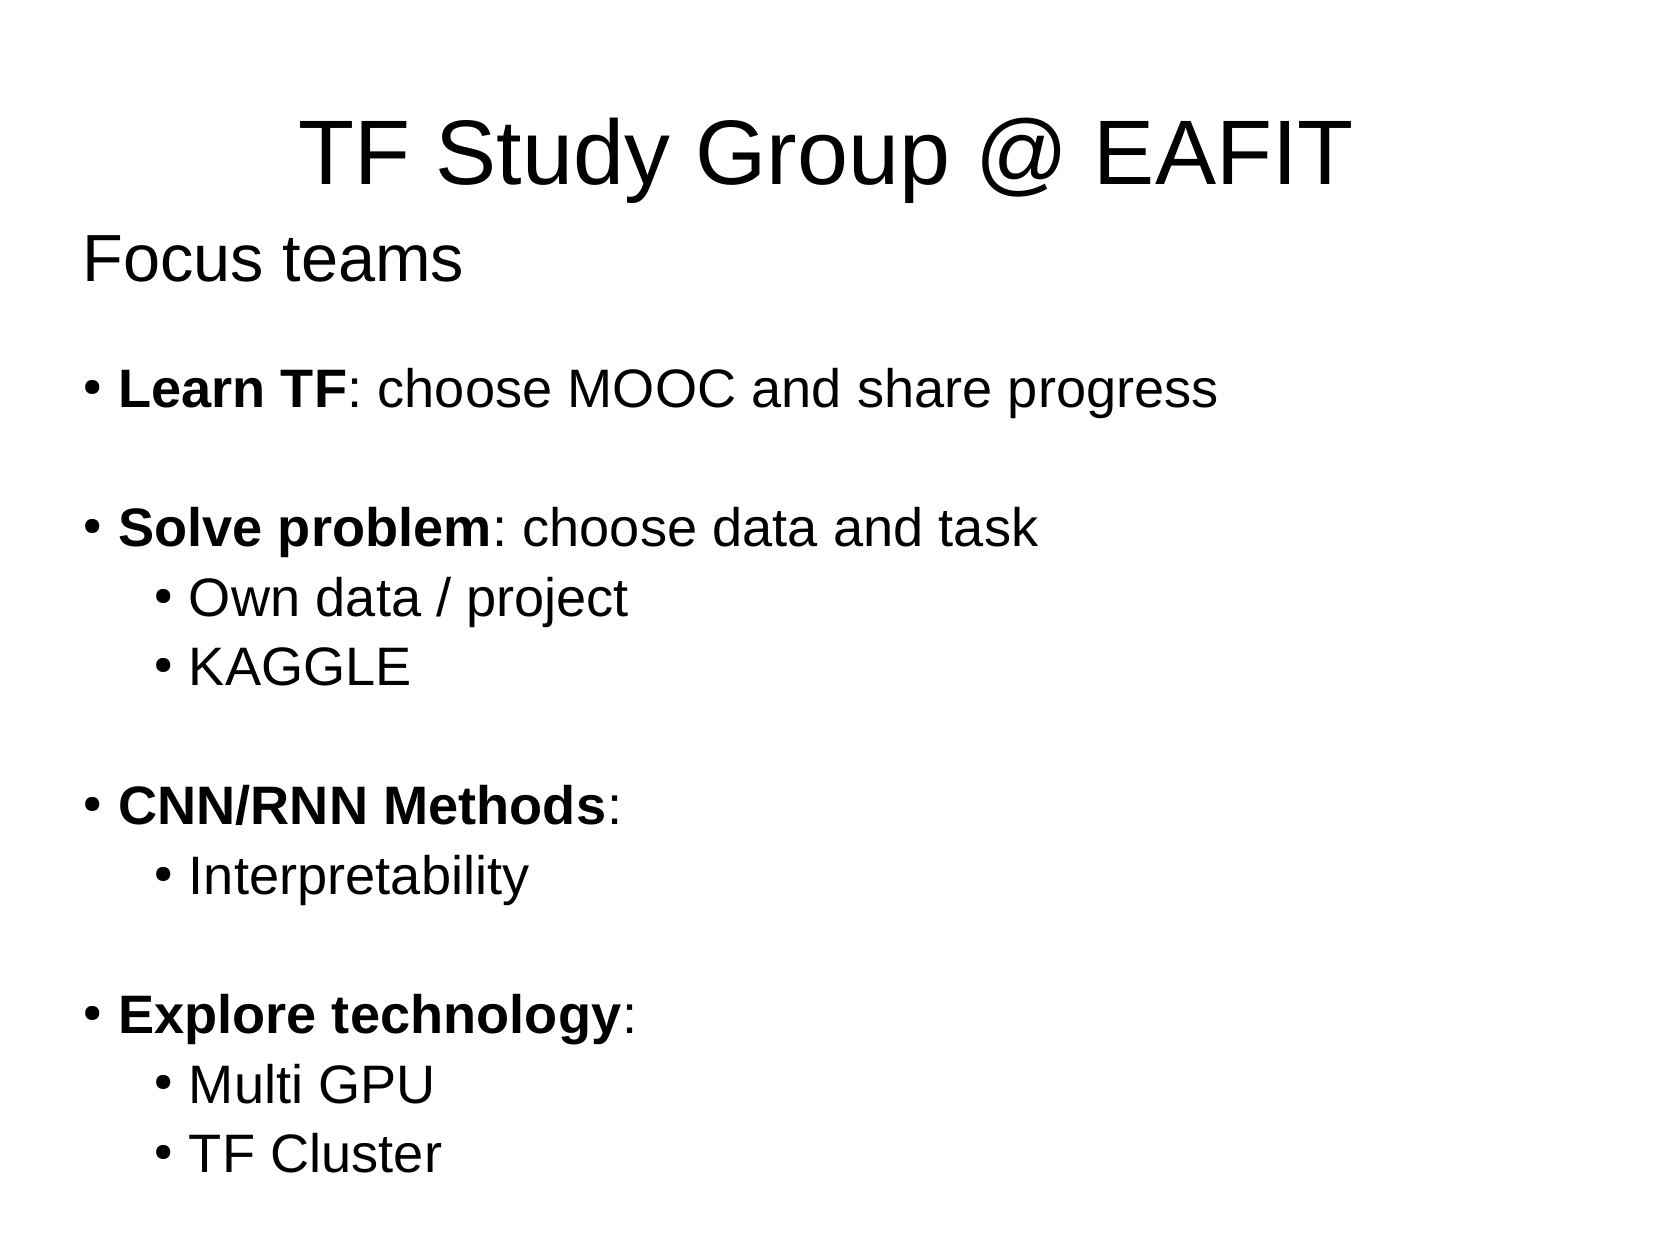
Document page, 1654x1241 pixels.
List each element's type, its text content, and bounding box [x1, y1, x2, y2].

subtitle Focus teams Learn TF: choose MOOC and share progress Solve problem: choose data and task Own data / project KAGGLE CNN/RNN Methods: Interpretability Explore technology: Multi GPU TF Cluster [82, 210, 1571, 1241]
title TF Study Group @ EAFIT [82, 49, 1571, 210]
